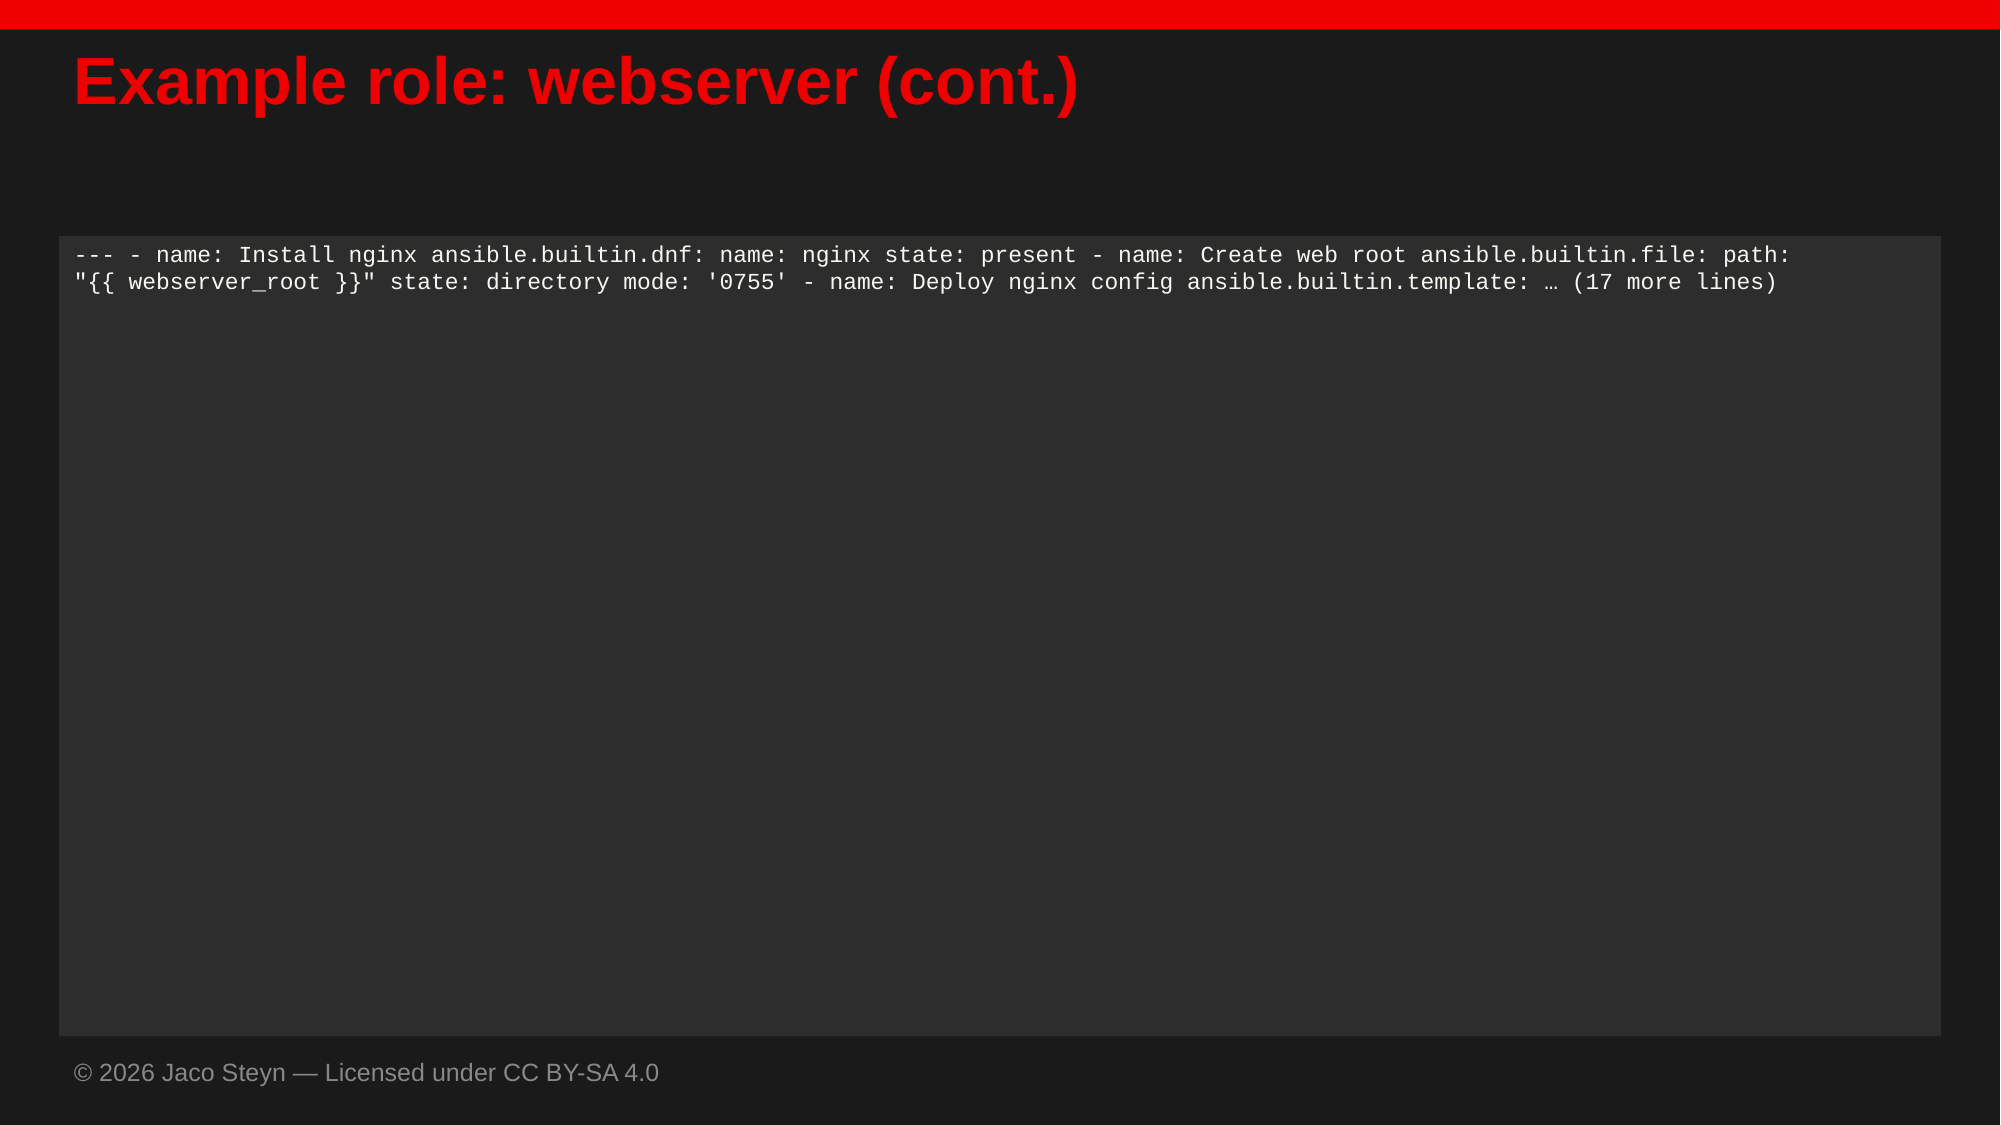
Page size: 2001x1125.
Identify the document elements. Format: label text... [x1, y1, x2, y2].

text_box [0, 0, 2001, 30]
text_box Example role: webserver (cont.) [59, 36, 1942, 208]
text_box © 2026 Jaco Steyn — Licensed under CC BY-SA 4.0 [59, 1051, 1942, 1093]
text_box --- - name: Install nginx ansible.builtin.dnf: name: nginx state: present - name: Create web root ansible.builtin.file: path: "{{ webserver_root }}" state: directory mode: '0755' - name: Deploy nginx config ansible.builtin.template: … (17 more lines) [59, 236, 1942, 1037]
